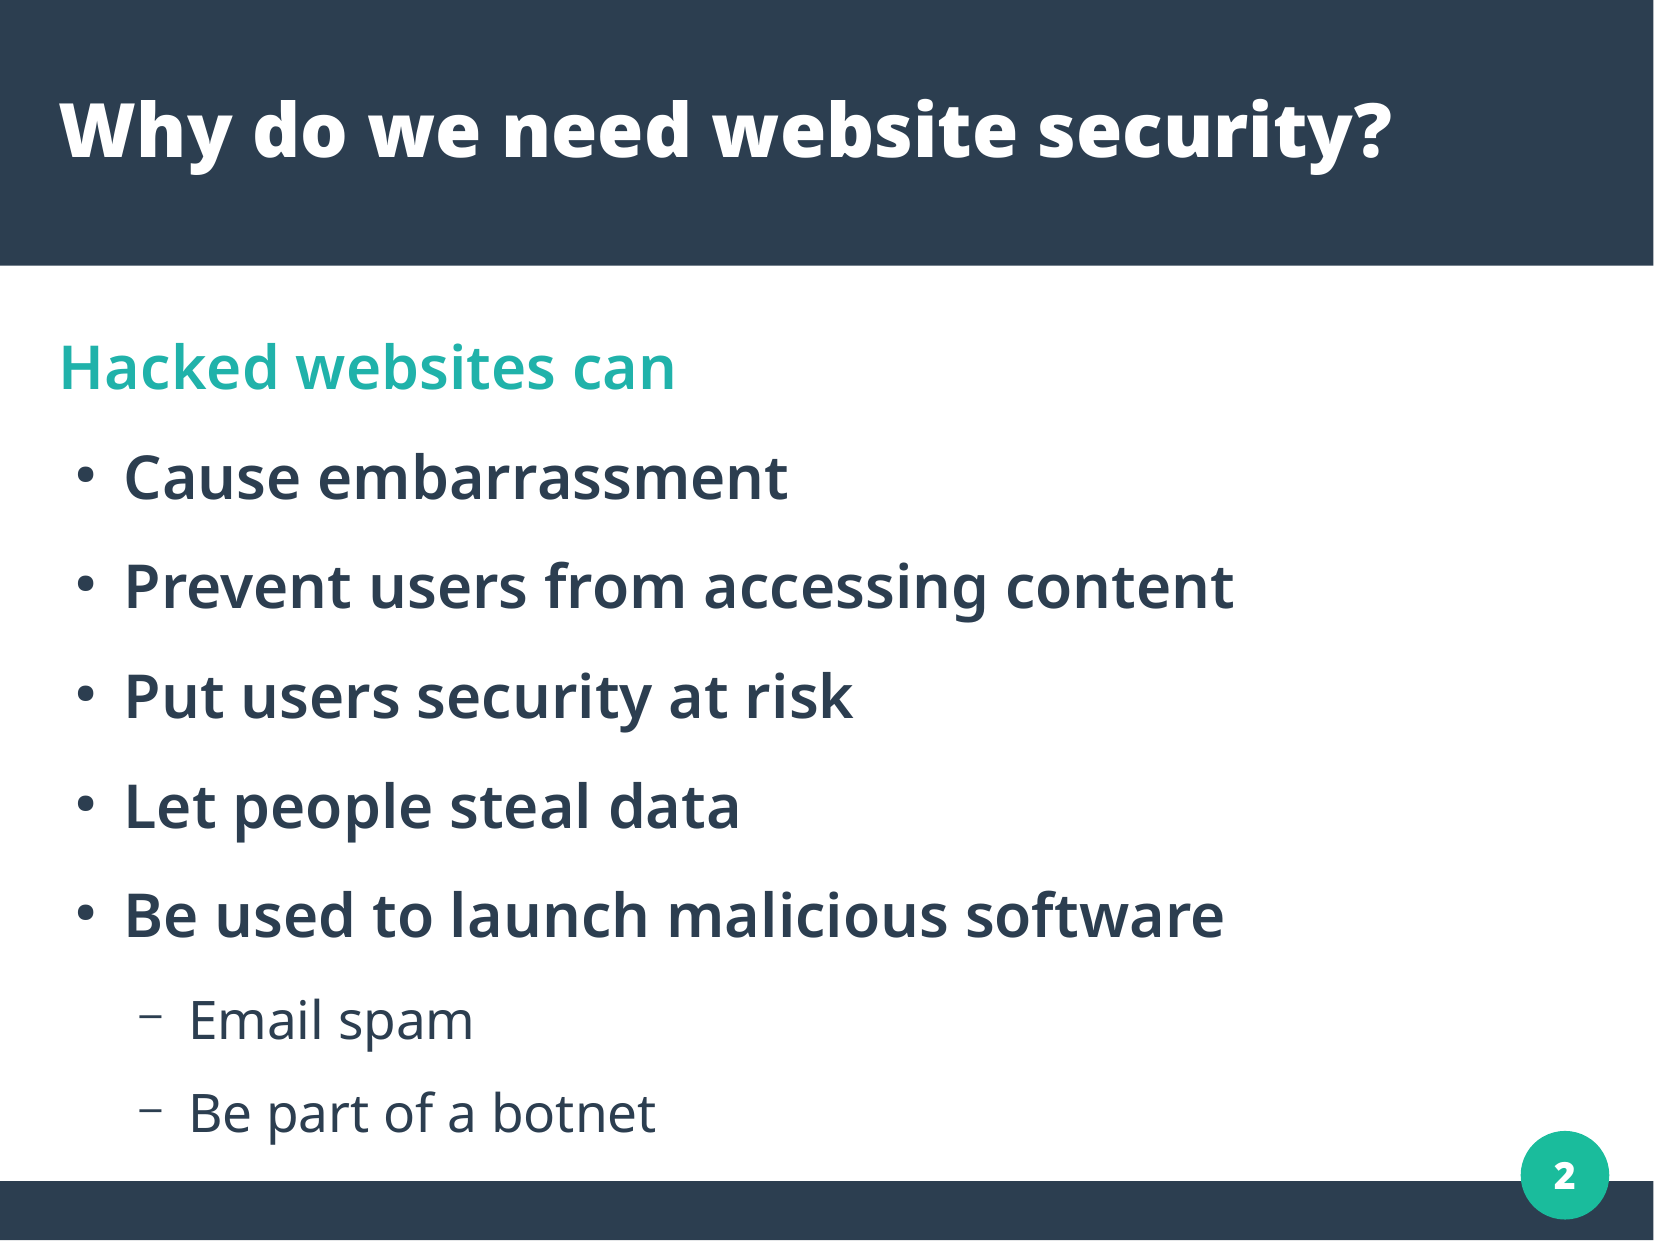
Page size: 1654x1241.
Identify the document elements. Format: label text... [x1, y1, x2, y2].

title Why do we need website security? [59, 49, 1595, 207]
list Hacked websites can Cause embarrassment Prevent users from accessing content Put users security at risk Let people steal data Be used to launch malicious software Email spam Be part of a botnet [59, 324, 1595, 1152]
